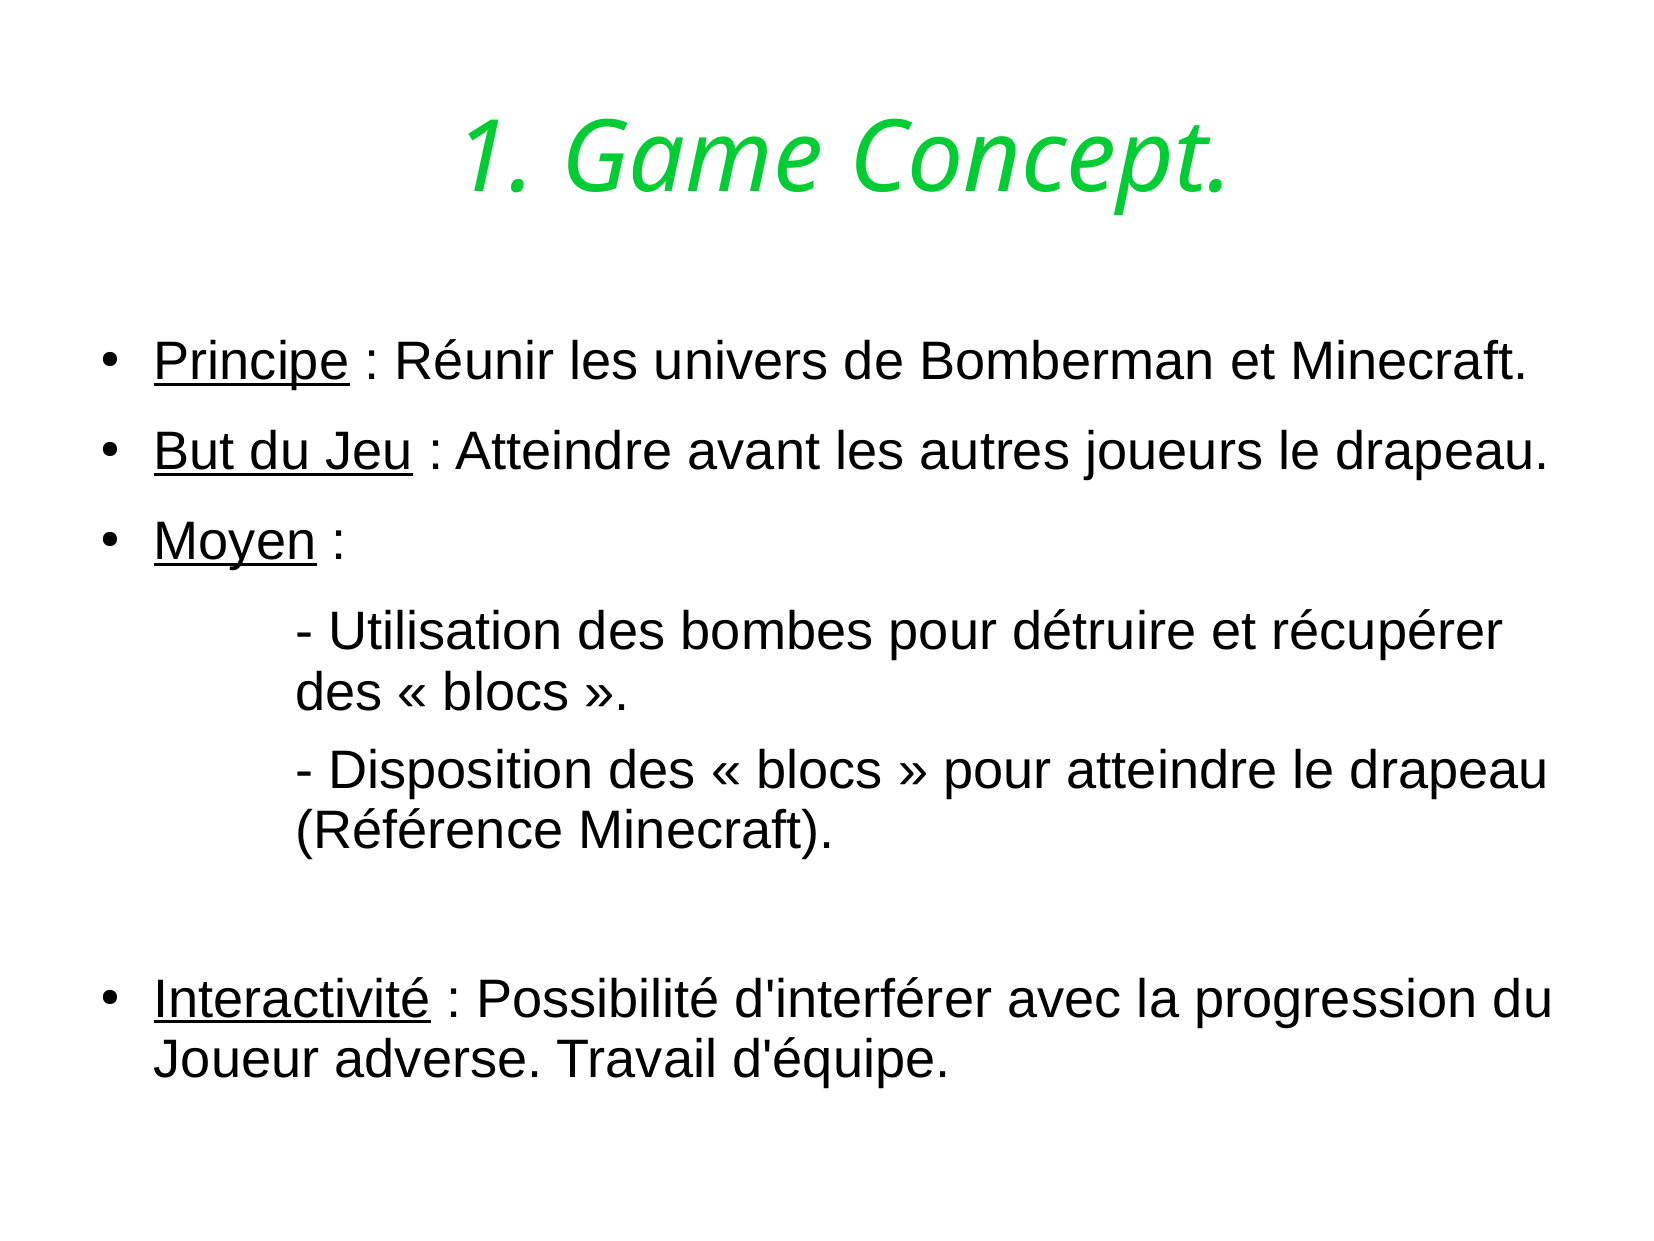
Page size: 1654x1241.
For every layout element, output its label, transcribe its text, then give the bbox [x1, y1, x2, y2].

list Principe : Réunir les univers de Bomberman et Minecraft. But du Jeu : Atteindre avant les autres joueurs le drapeau. Moyen : - Utilisation des bombes pour détruire et récupérer des « blocs ». - Disposition des « blocs » pour atteindre le drapeau (Référence Minecraft). Interactivité : Possibilité d'interférer avec la progression du Joueur adverse. Travail d'équipe. [82, 330, 1571, 1150]
title 1. Game Concept. [82, 49, 1571, 257]
